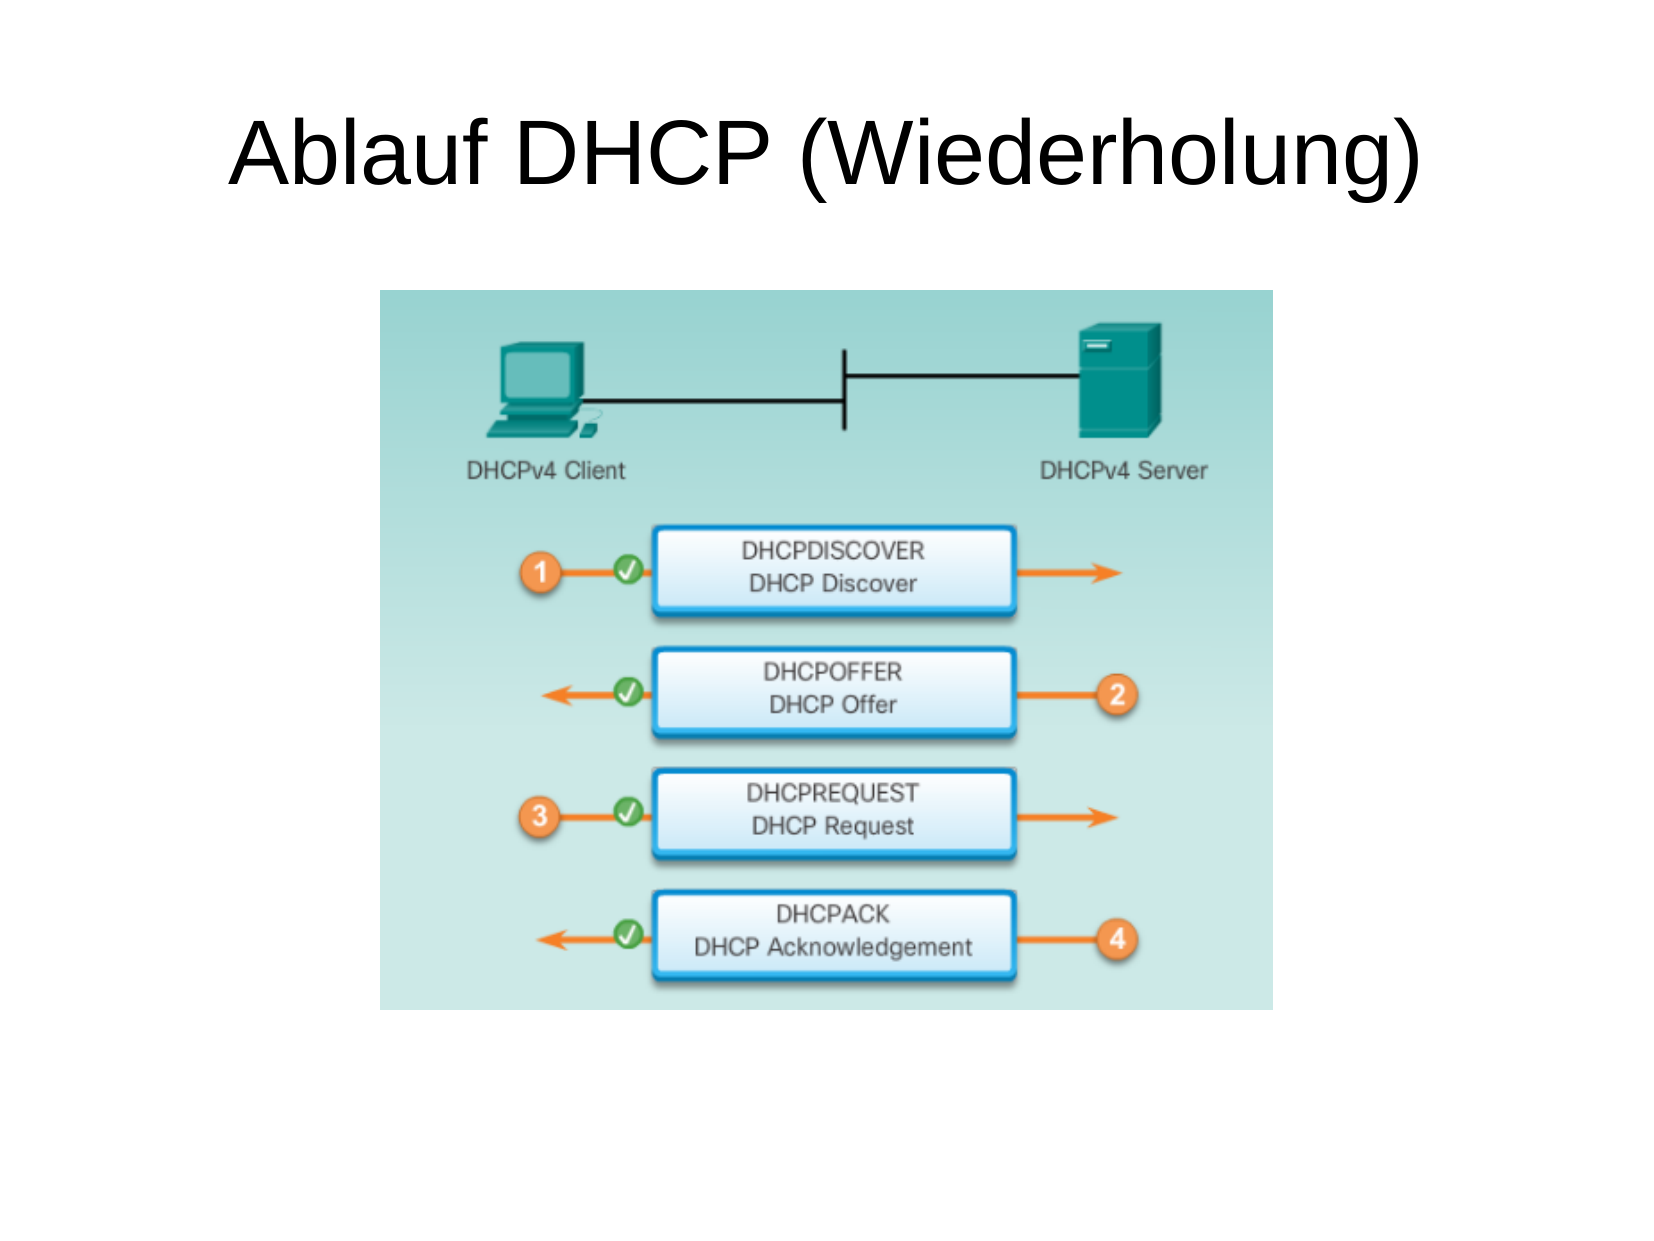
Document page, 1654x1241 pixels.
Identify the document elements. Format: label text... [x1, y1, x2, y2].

title Ablauf DHCP (Wiederholung) [82, 49, 1571, 257]
picture [380, 290, 1273, 1010]
